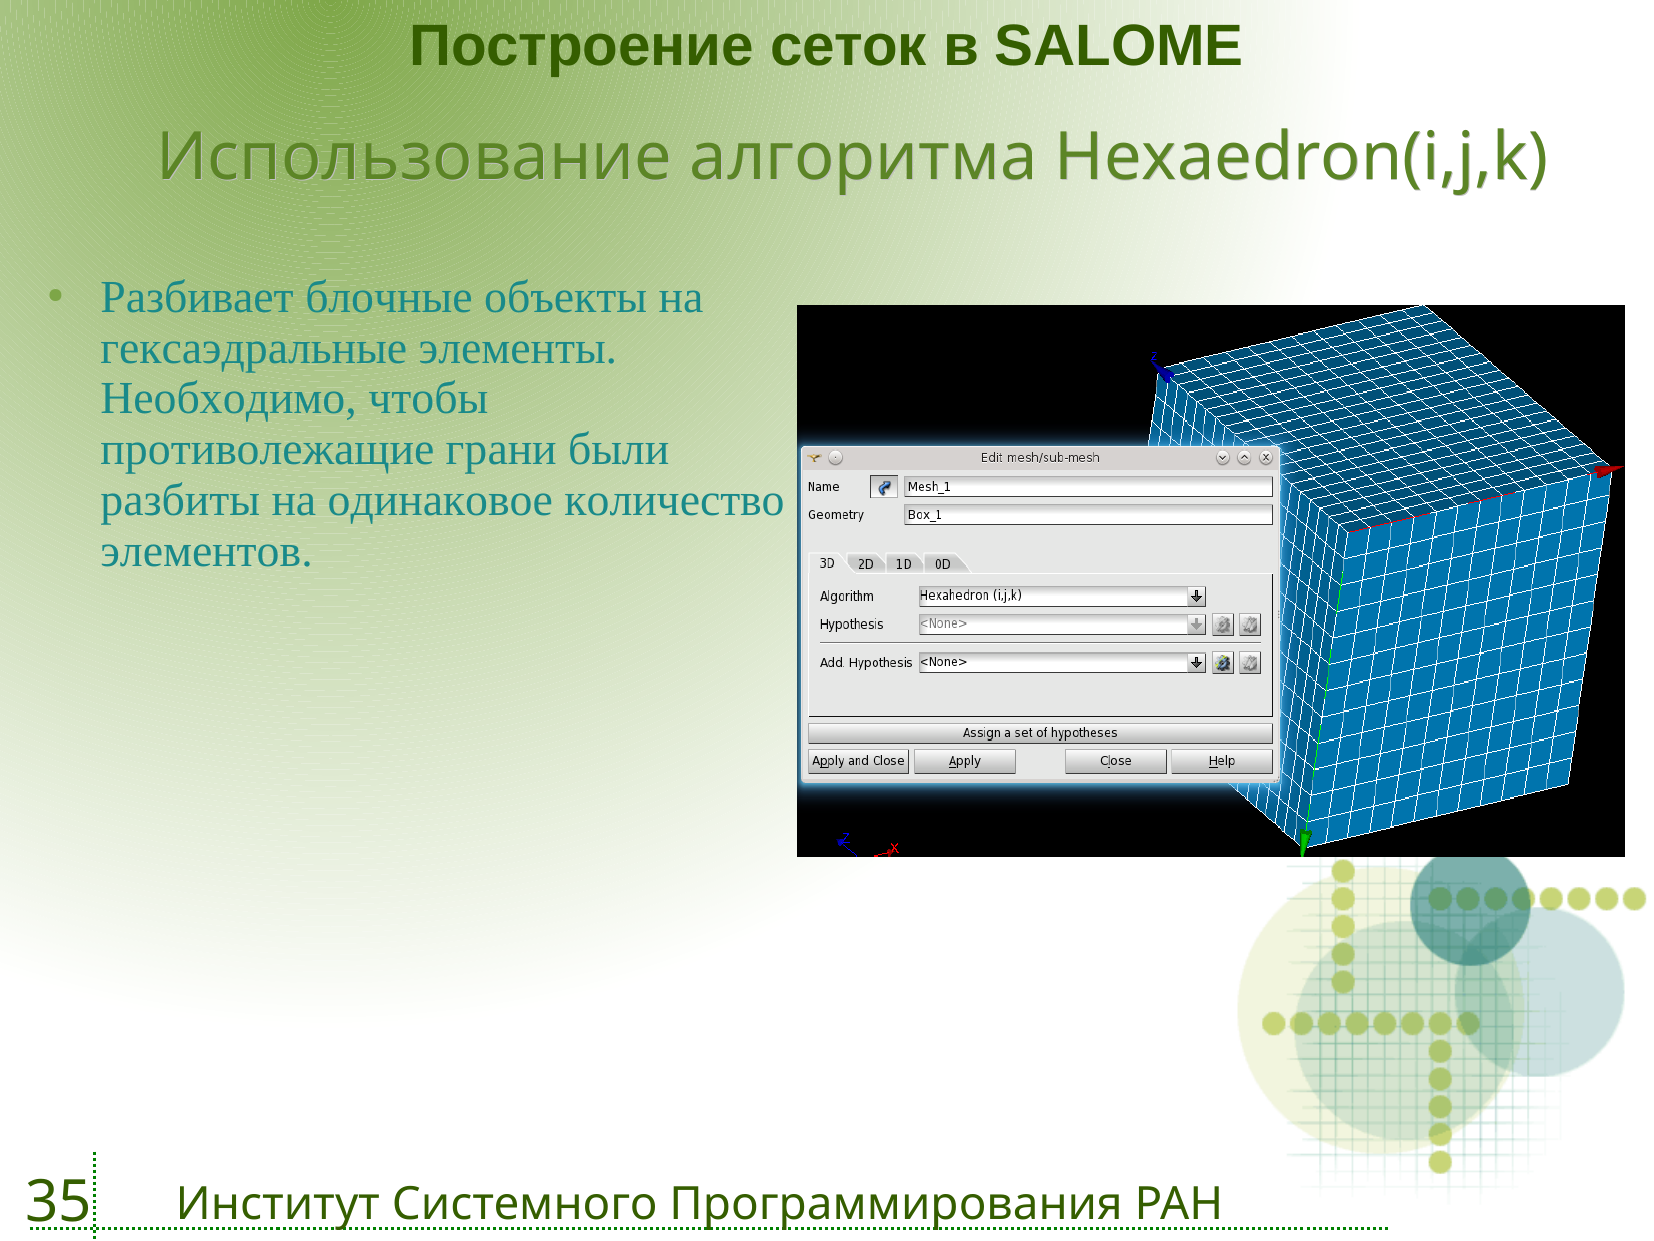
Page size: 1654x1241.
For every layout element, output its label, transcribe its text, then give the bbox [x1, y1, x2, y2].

list Разбивает блочные объекты на гексаэдральные элементы. Необходимо, чтобы противолежащие грани были разбиты на одинаковое количество элементов. [29, 271, 798, 977]
title Использование алгоритма Hexaedron(i,j,k) [82, 94, 1625, 213]
picture [797, 305, 1654, 1211]
